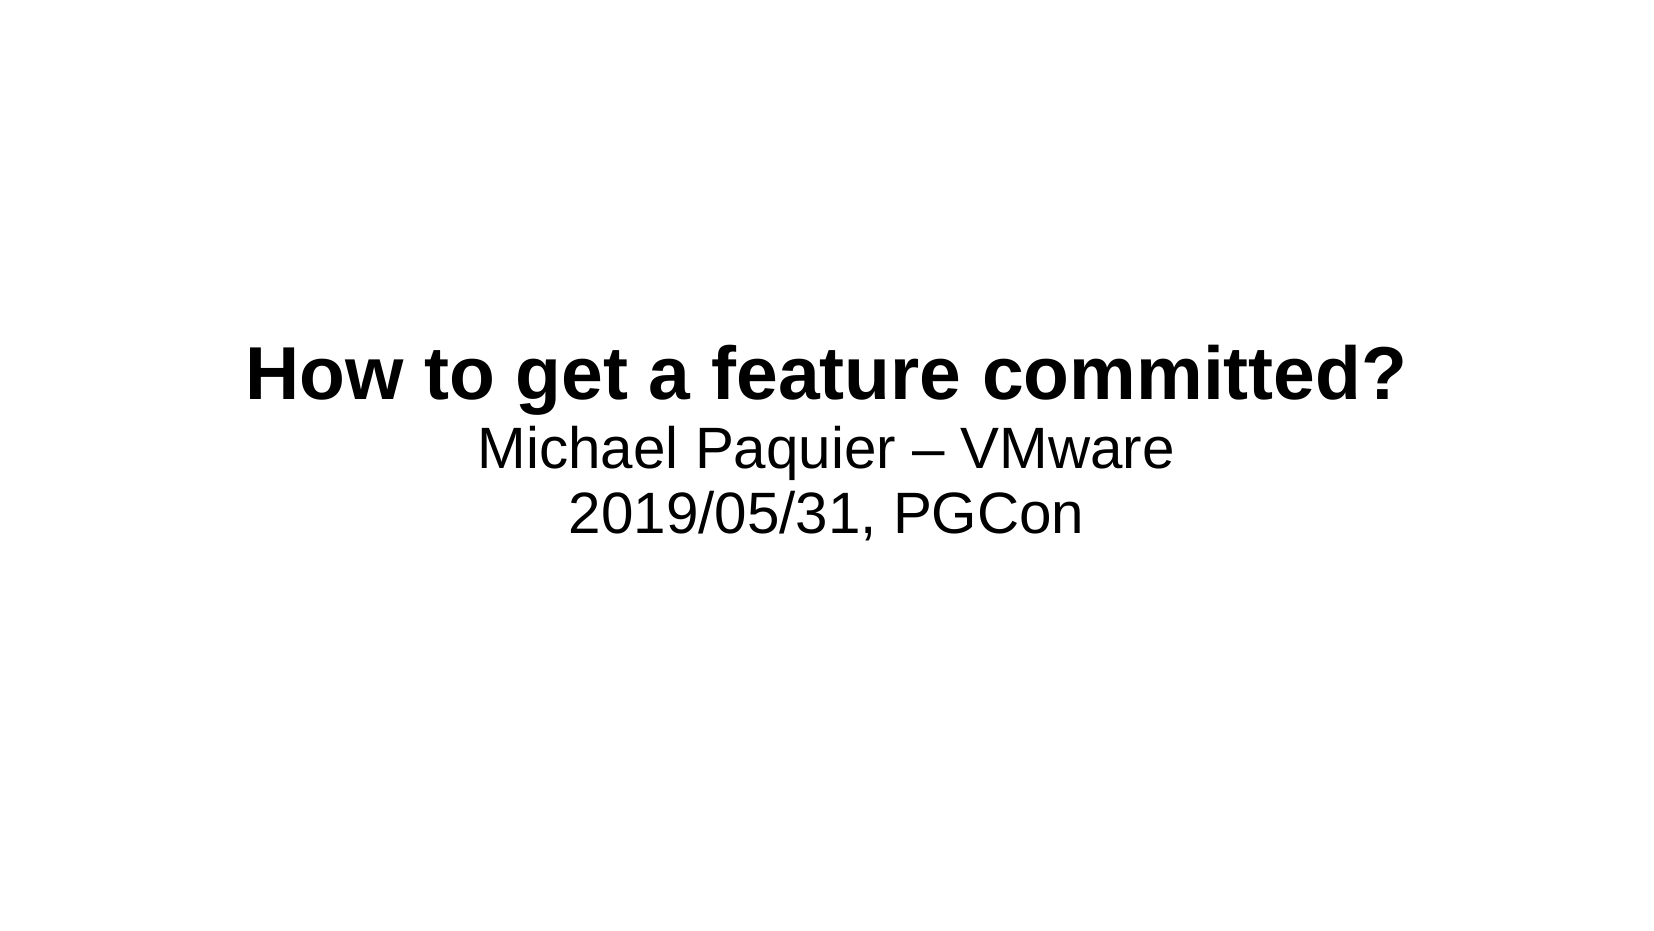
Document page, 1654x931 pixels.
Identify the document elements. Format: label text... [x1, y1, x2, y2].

subtitle How to get a feature committed? Michael Paquier – VMware 2019/05/31, PGCon [82, 120, 1571, 758]
